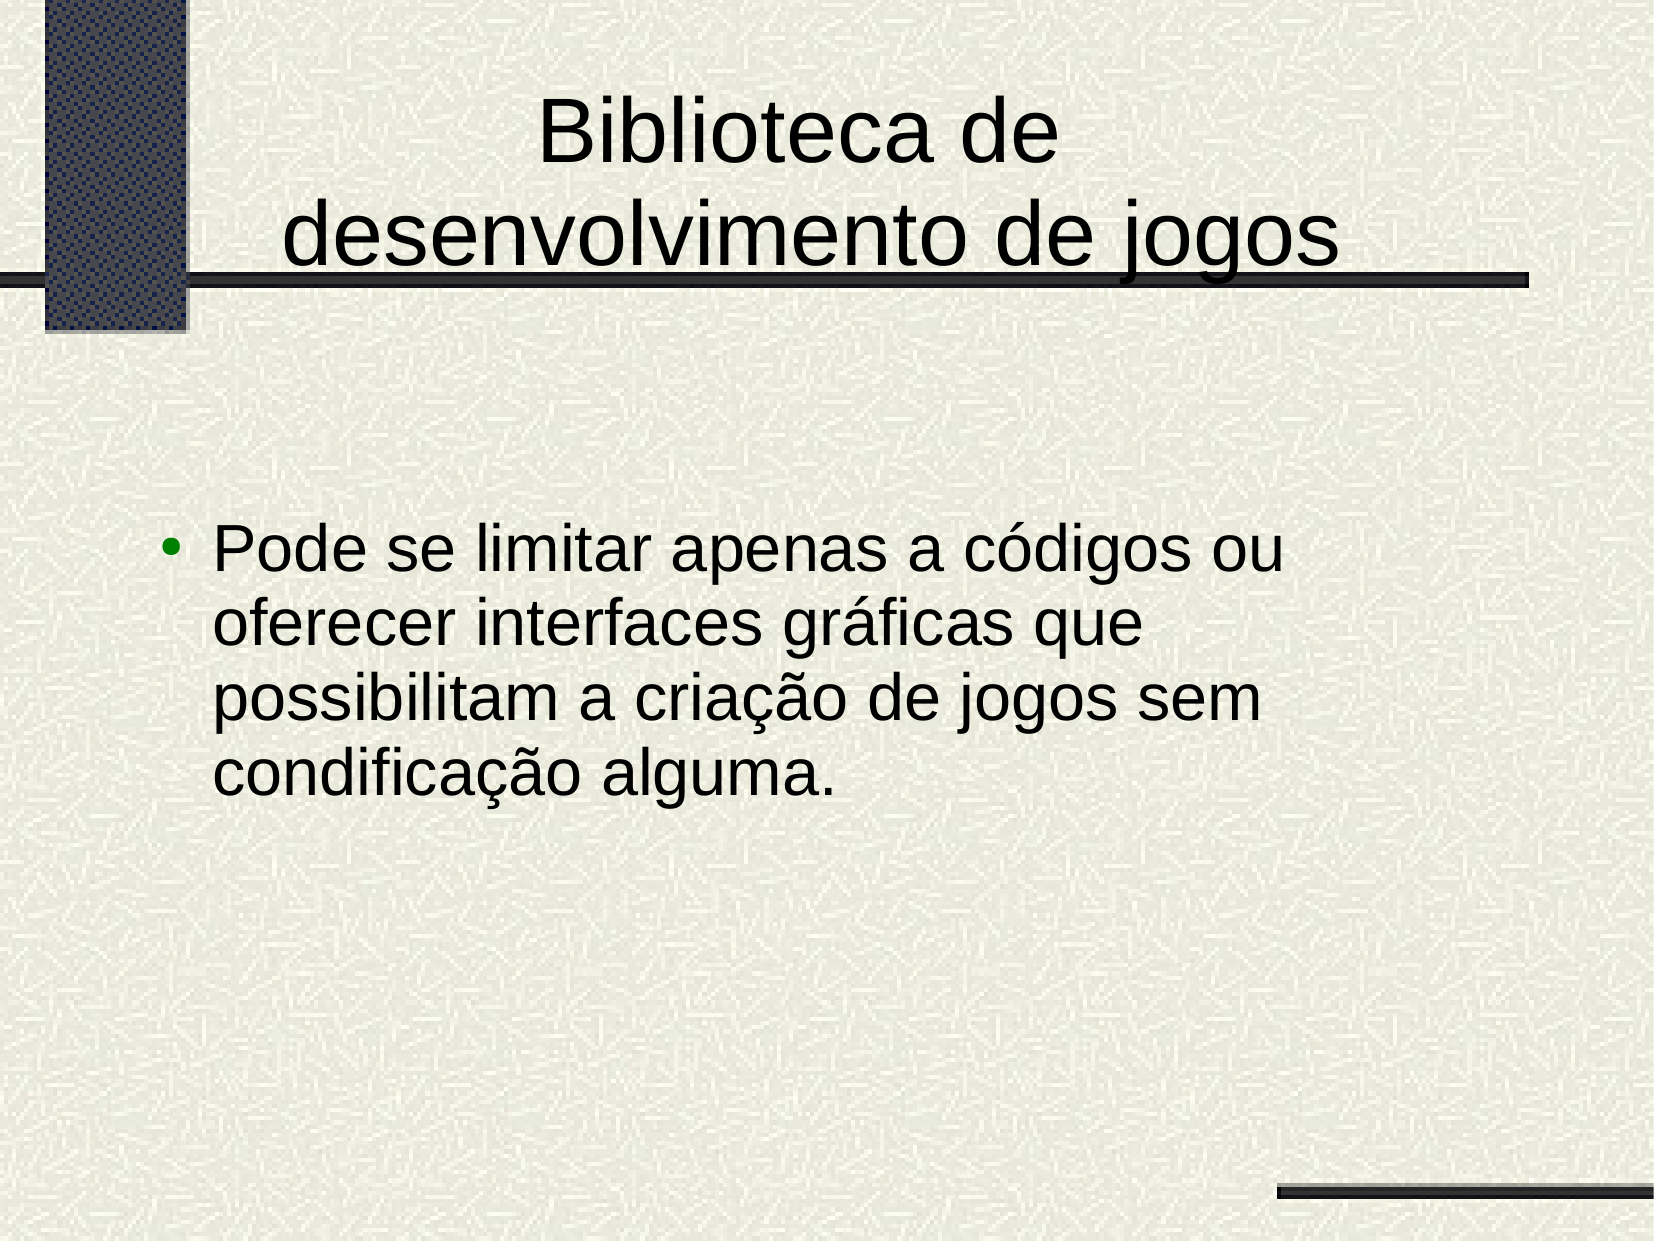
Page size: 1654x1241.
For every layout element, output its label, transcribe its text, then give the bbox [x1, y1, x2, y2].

title Biblioteca de desenvolvimento de jogos [118, 78, 1506, 287]
list Pode se limitar apenas a códigos ou oferecer interfaces gráficas que possibilitam a criação de jogos sem condificação alguma. [141, 302, 1506, 1016]
picture [0, 0, 1654, 1241]
